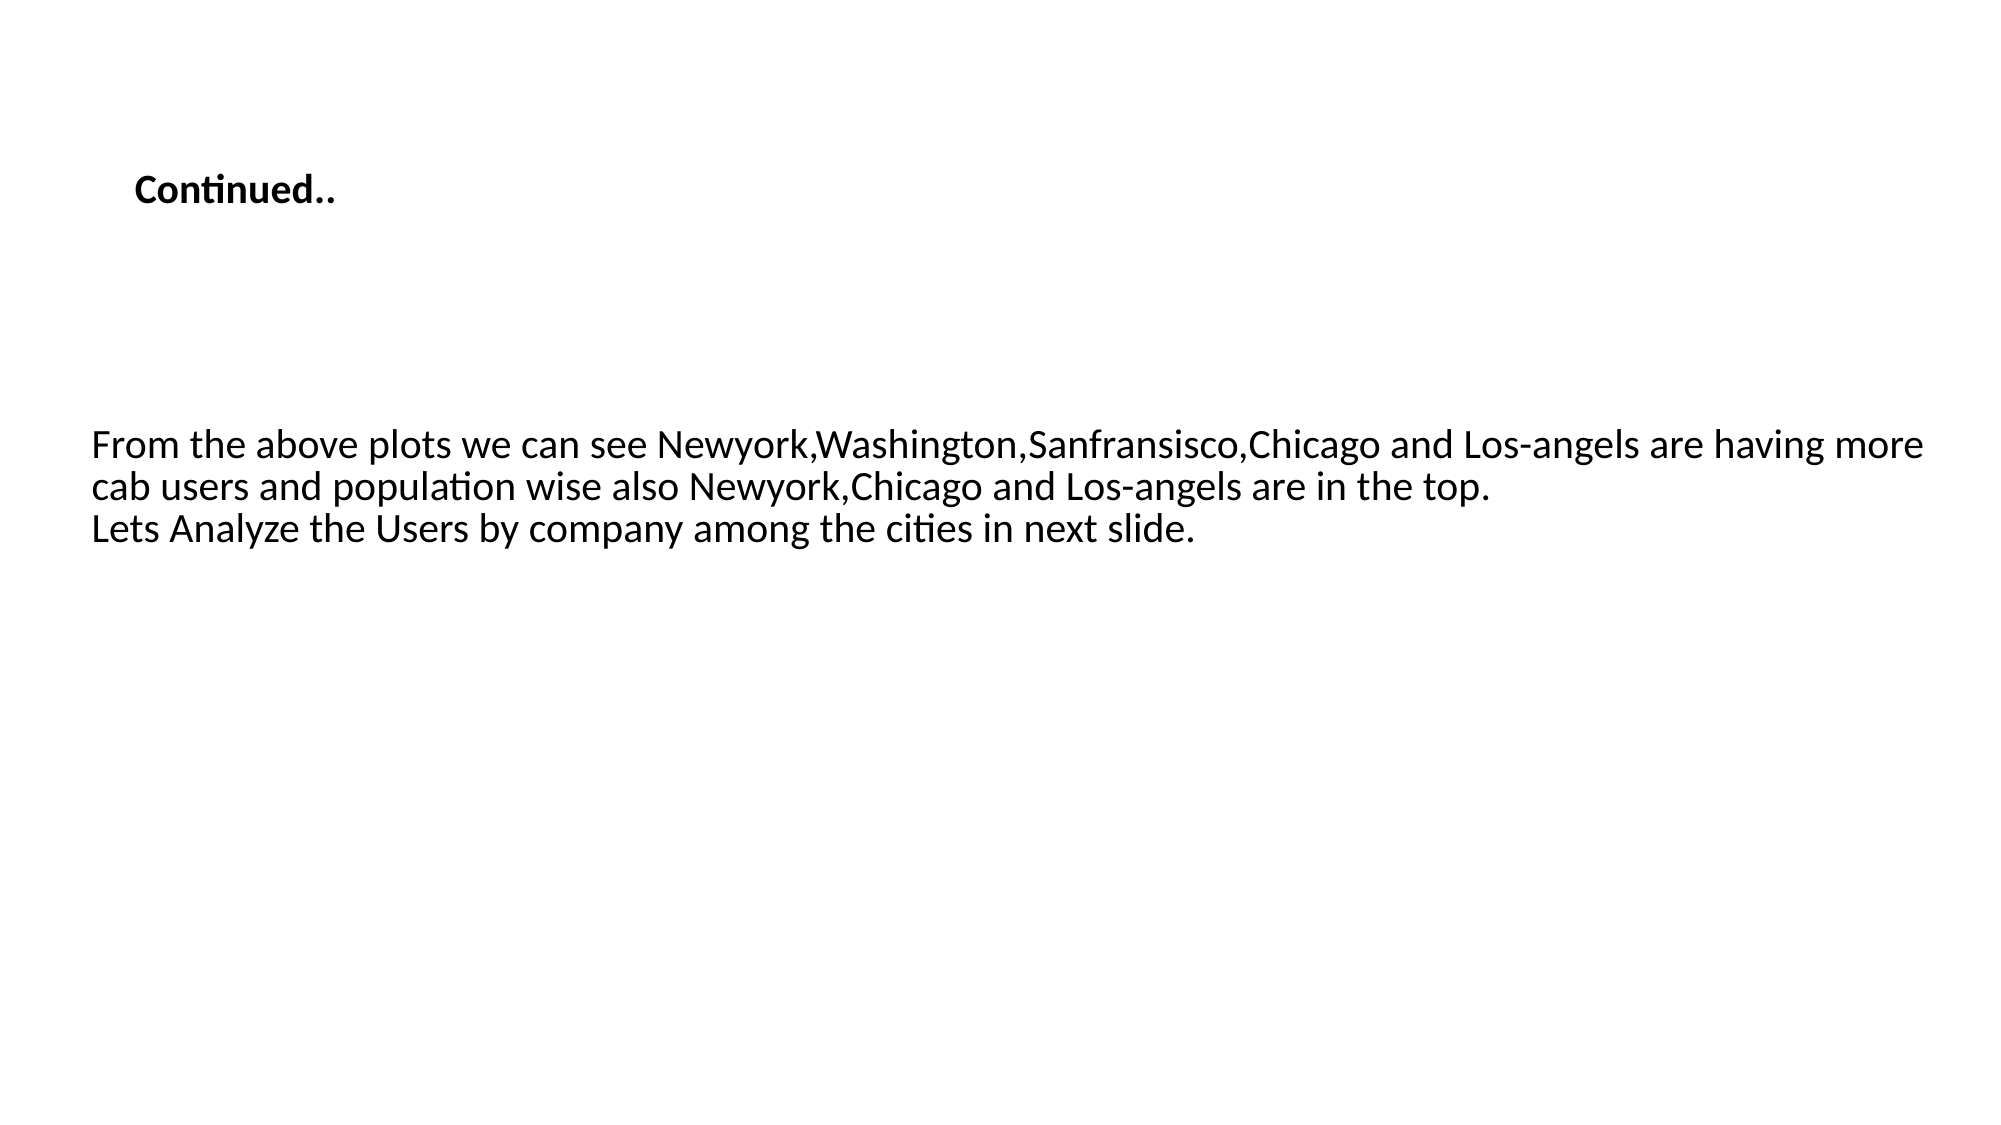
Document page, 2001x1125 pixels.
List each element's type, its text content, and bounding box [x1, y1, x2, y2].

text_box Continued.. [120, 164, 355, 231]
text_box From the above plots we can see Newyork,Washington,Sanfransisco,Chicago and Los-angels are having more cab users and population wise also Newyork,Chicago and Los-angels are in the top. Lets Analyze the Users by company among the cities in next slide. [76, 420, 1951, 588]
